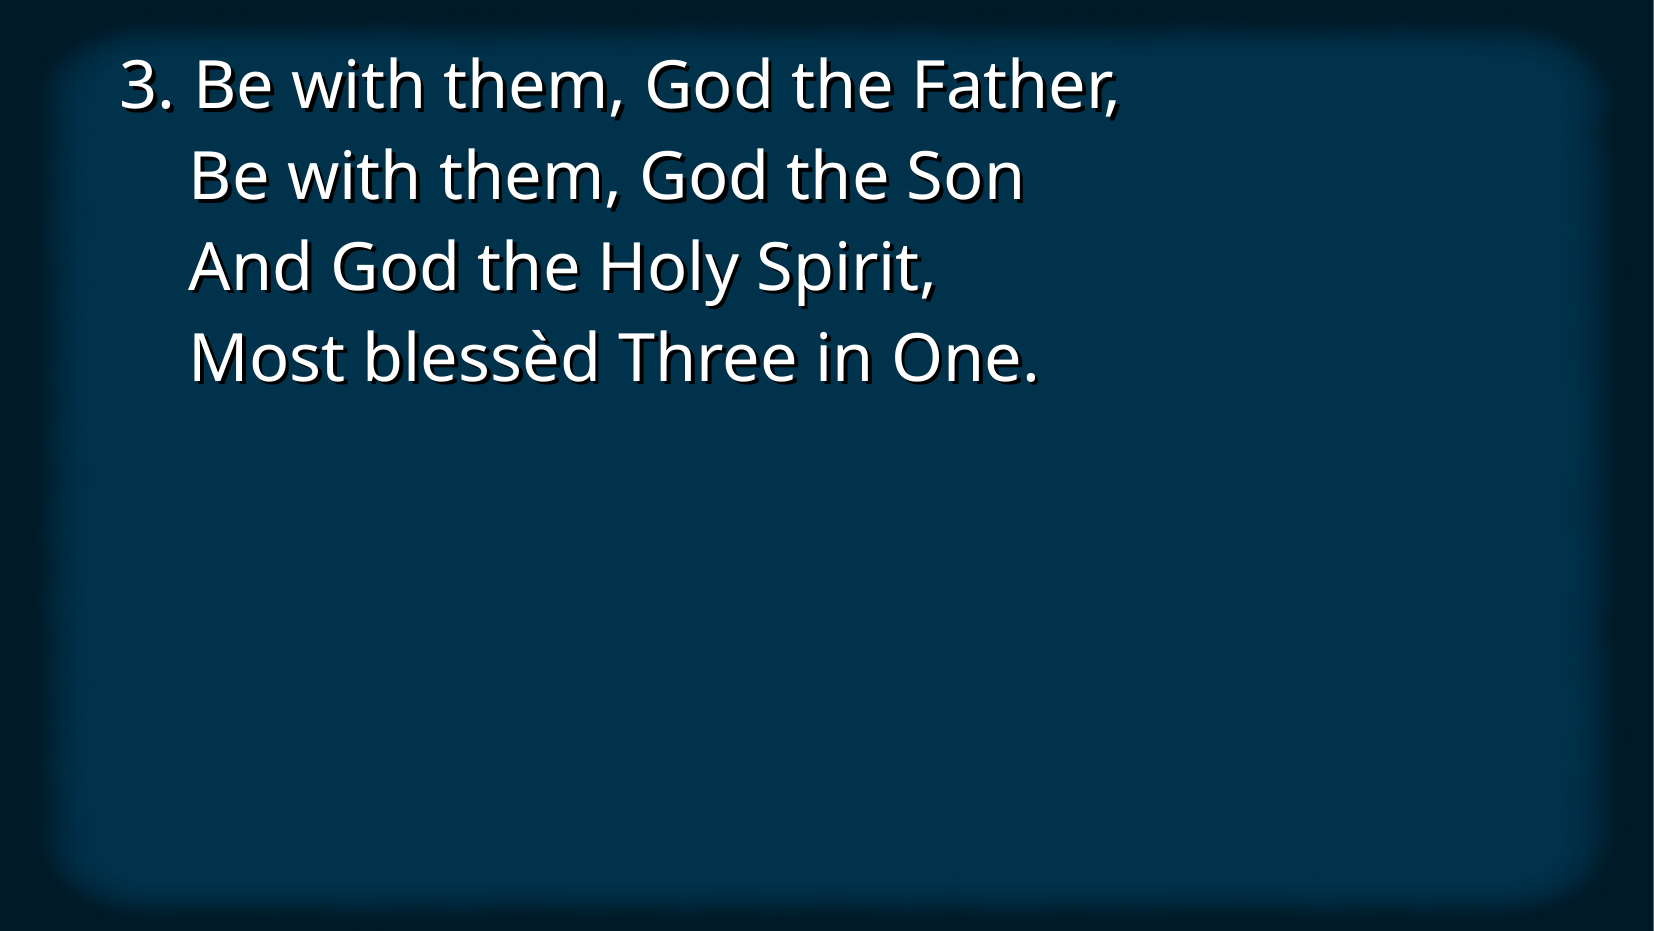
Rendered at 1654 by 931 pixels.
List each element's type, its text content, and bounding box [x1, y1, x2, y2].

text_box 3. Be with them, God the Father, Be with them, God the Son And God the Holy Spirit, Most blessèd Three in One. [105, 30, 1546, 400]
picture [0, 0, 1654, 931]
